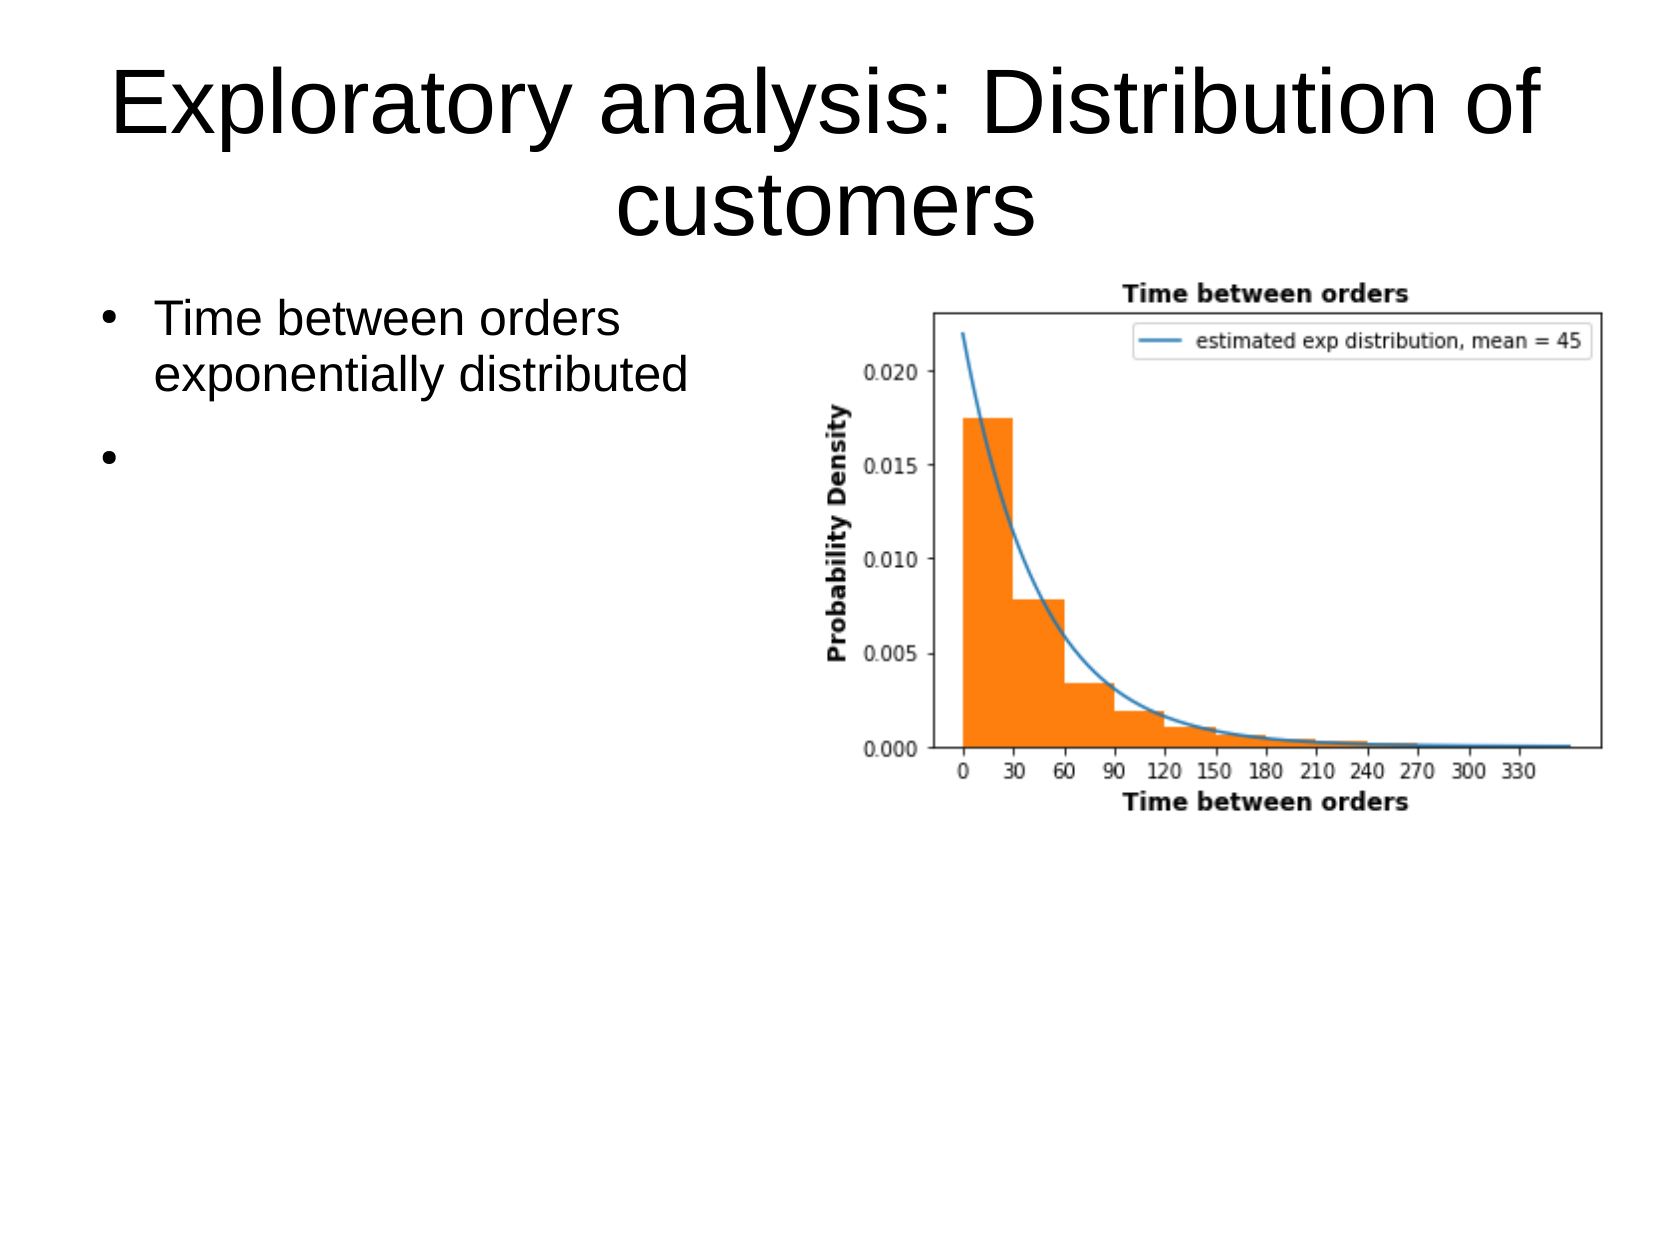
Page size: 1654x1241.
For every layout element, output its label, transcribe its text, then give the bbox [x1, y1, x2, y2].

list Time between orders exponentially distributed [82, 290, 766, 1010]
picture [814, 269, 1621, 830]
title Exploratory analysis: Distribution of customers [82, 49, 1571, 257]
